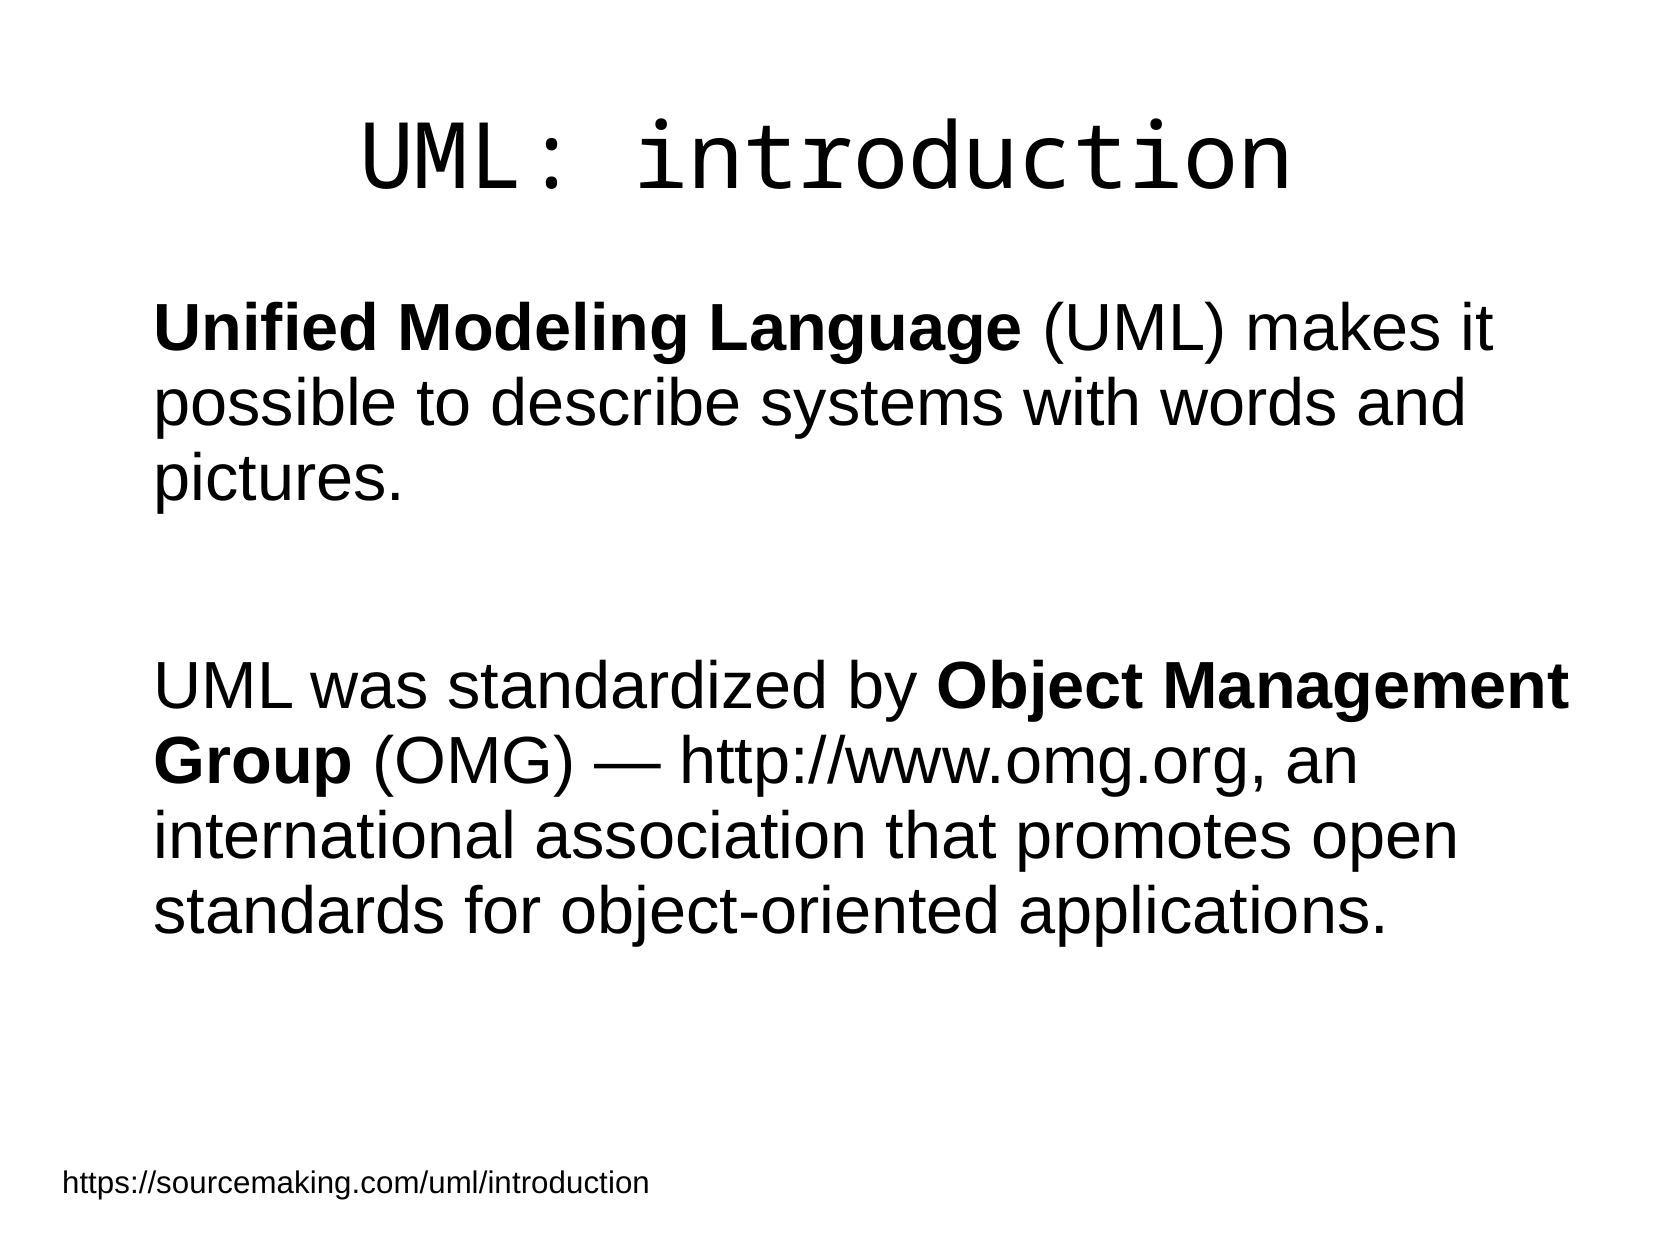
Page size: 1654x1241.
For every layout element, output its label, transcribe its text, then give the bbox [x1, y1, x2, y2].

text_box https://sourcemaking.com/uml/introduction [47, 1157, 1619, 1241]
title UML: introduction [82, 49, 1571, 257]
list Unified Modeling Language (UML) makes it possible to describe systems with words and pictures. UML was standardized by Object Management Group (OMG) — http://www.omg.org, an international association that promotes open standards for object-oriented applications. [82, 290, 1571, 1010]
